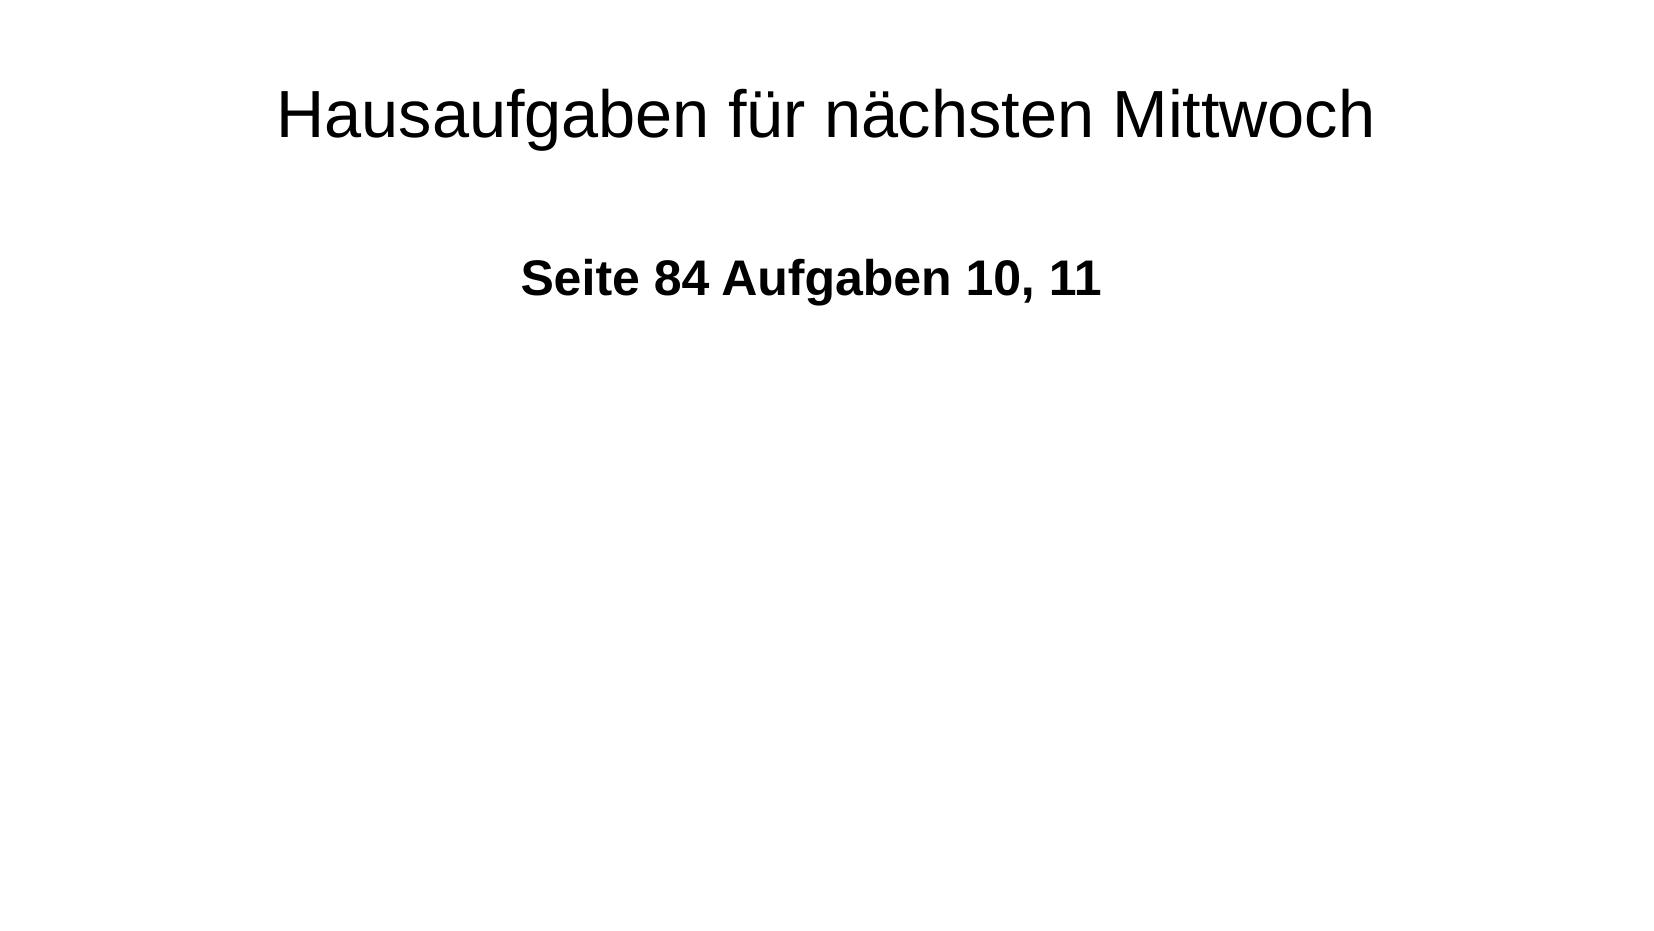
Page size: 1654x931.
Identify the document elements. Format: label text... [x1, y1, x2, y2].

text_box Seite 84 Aufgaben 10, 11 [76, 242, 1561, 314]
title Hausaufgaben für nächsten Mittwoch [82, 37, 1571, 193]
